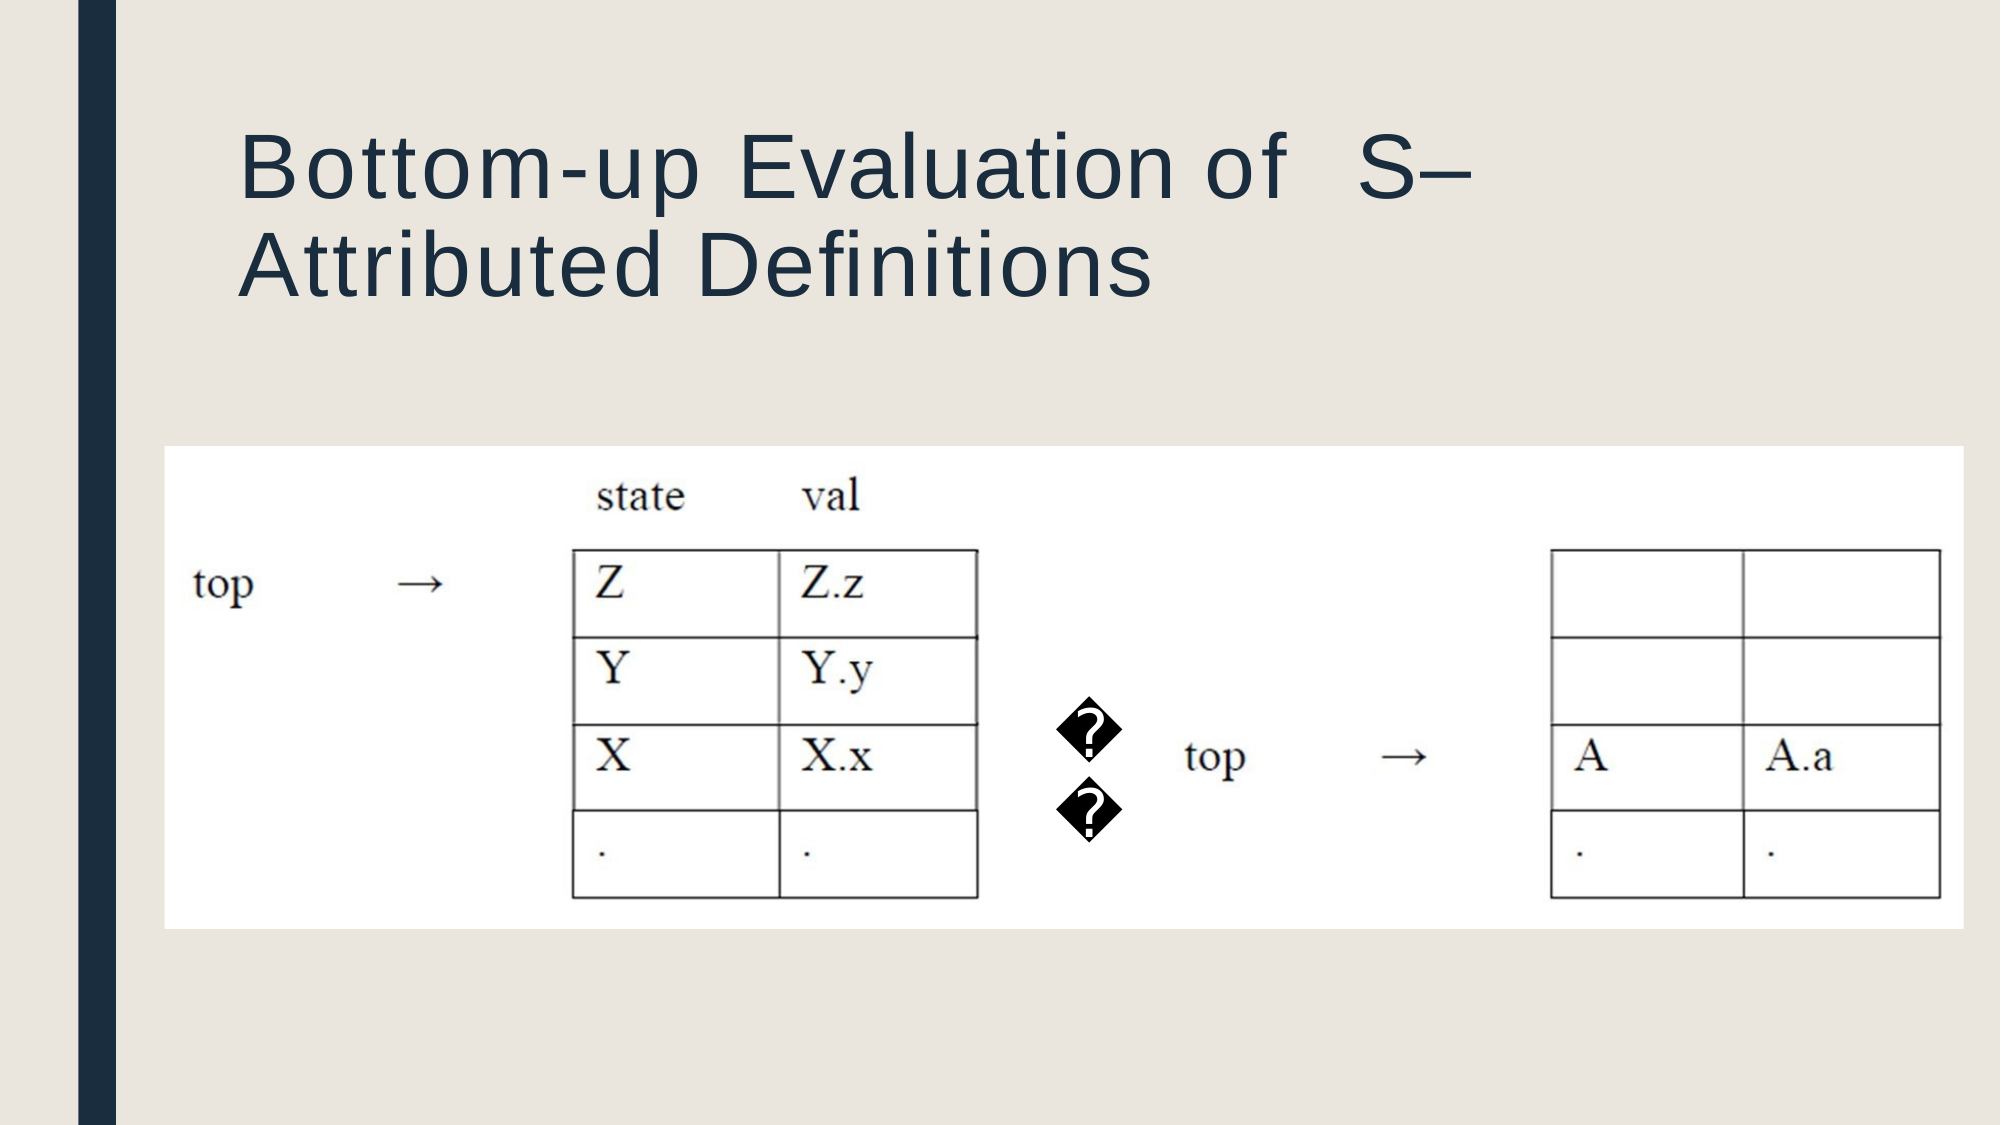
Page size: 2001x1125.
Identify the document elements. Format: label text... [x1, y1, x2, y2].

text_box 🡺 [1053, 689, 1110, 852]
text_box 🡺 [1078, 708, 1104, 744]
text_box 🡺 [1086, 829, 1092, 837]
title Bottom-up Evaluation of S–Attributed Deﬁnitions [236, 103, 1763, 315]
text_box 🡺 [1078, 788, 1104, 824]
text_box 🡺 [1086, 749, 1092, 757]
text_box [164, 446, 1964, 929]
